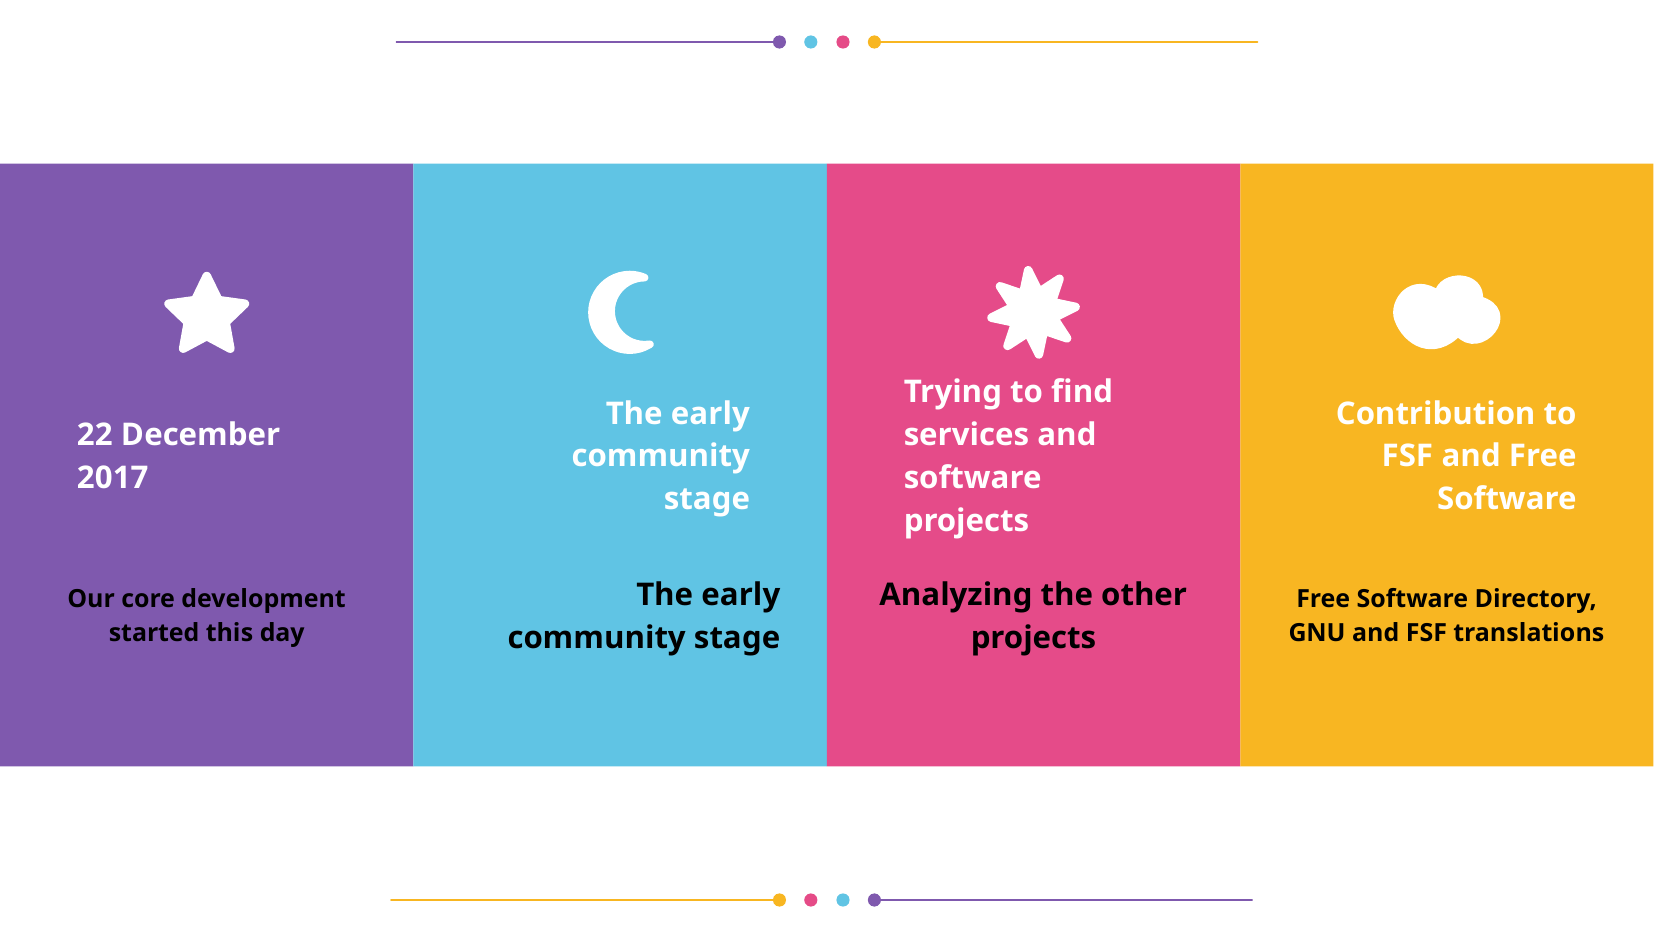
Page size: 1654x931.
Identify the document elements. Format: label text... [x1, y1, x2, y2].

title Contribution to FSF and Free Software [1316, 390, 1577, 519]
text_box [596, 280, 628, 346]
text_box [1402, 285, 1491, 340]
title Trying to find services and software projects [903, 369, 1164, 541]
text_box [1007, 286, 1059, 338]
title 22 December 2017 [76, 401, 337, 508]
title Analyzing the other projects [873, 492, 1194, 737]
title The early community stage [490, 390, 751, 519]
title Free Software Directory, GNU and FSF translations [1286, 492, 1608, 737]
title The early community stage [459, 492, 781, 737]
title Our core development started this day [46, 492, 368, 737]
text_box [180, 288, 234, 339]
